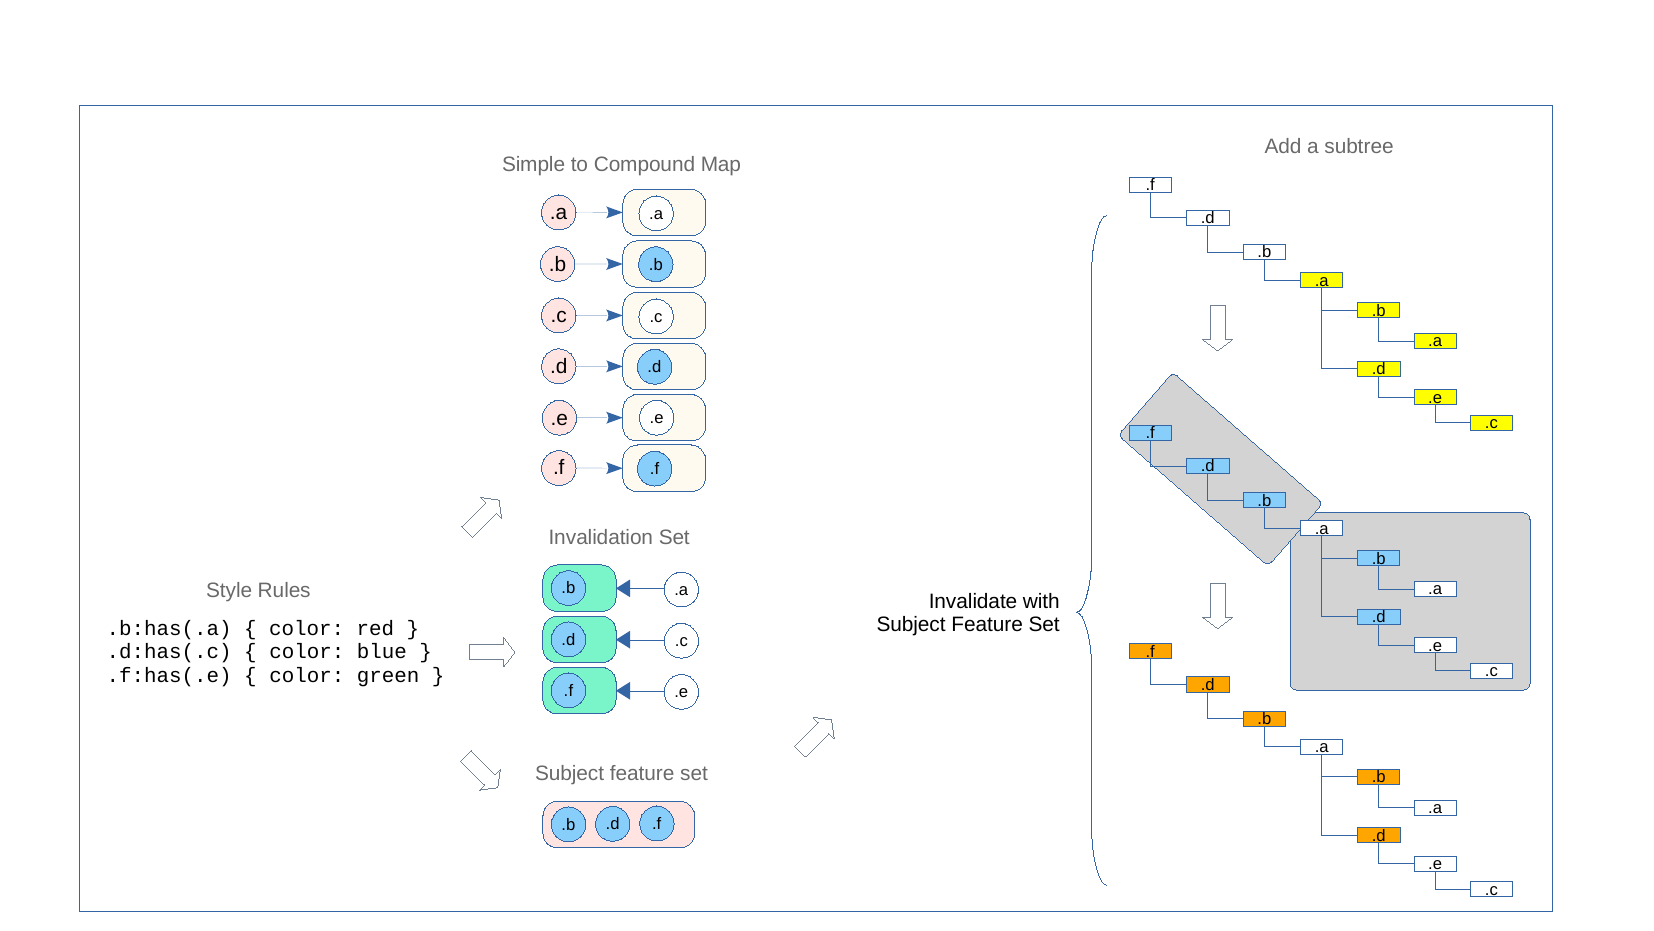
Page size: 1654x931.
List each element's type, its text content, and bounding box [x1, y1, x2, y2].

text_box .d [595, 806, 630, 842]
text_box .d [1186, 676, 1230, 693]
text_box .d [1357, 827, 1401, 843]
text_box .a [1414, 581, 1457, 597]
text_box .a [1300, 520, 1343, 536]
text_box .e [1414, 856, 1457, 872]
text_box .b [1357, 550, 1400, 566]
text_box .b [551, 806, 586, 842]
text_box .a [1414, 800, 1457, 816]
text_box .b [1357, 769, 1400, 785]
text_box .d [1186, 458, 1230, 474]
text_box .a [1300, 739, 1343, 755]
text_box .b [1243, 492, 1286, 508]
text_box .b [1243, 711, 1286, 727]
text_box .f [1129, 425, 1172, 441]
text_box .f [639, 805, 675, 841]
text_box .d [1357, 609, 1401, 625]
text_box Subject feature set [499, 749, 744, 797]
text_box [79, 105, 1553, 912]
text_box .f [1129, 643, 1172, 659]
text_box .e [1414, 637, 1457, 653]
text_box .c [1470, 663, 1513, 679]
text_box .c [1470, 881, 1513, 897]
